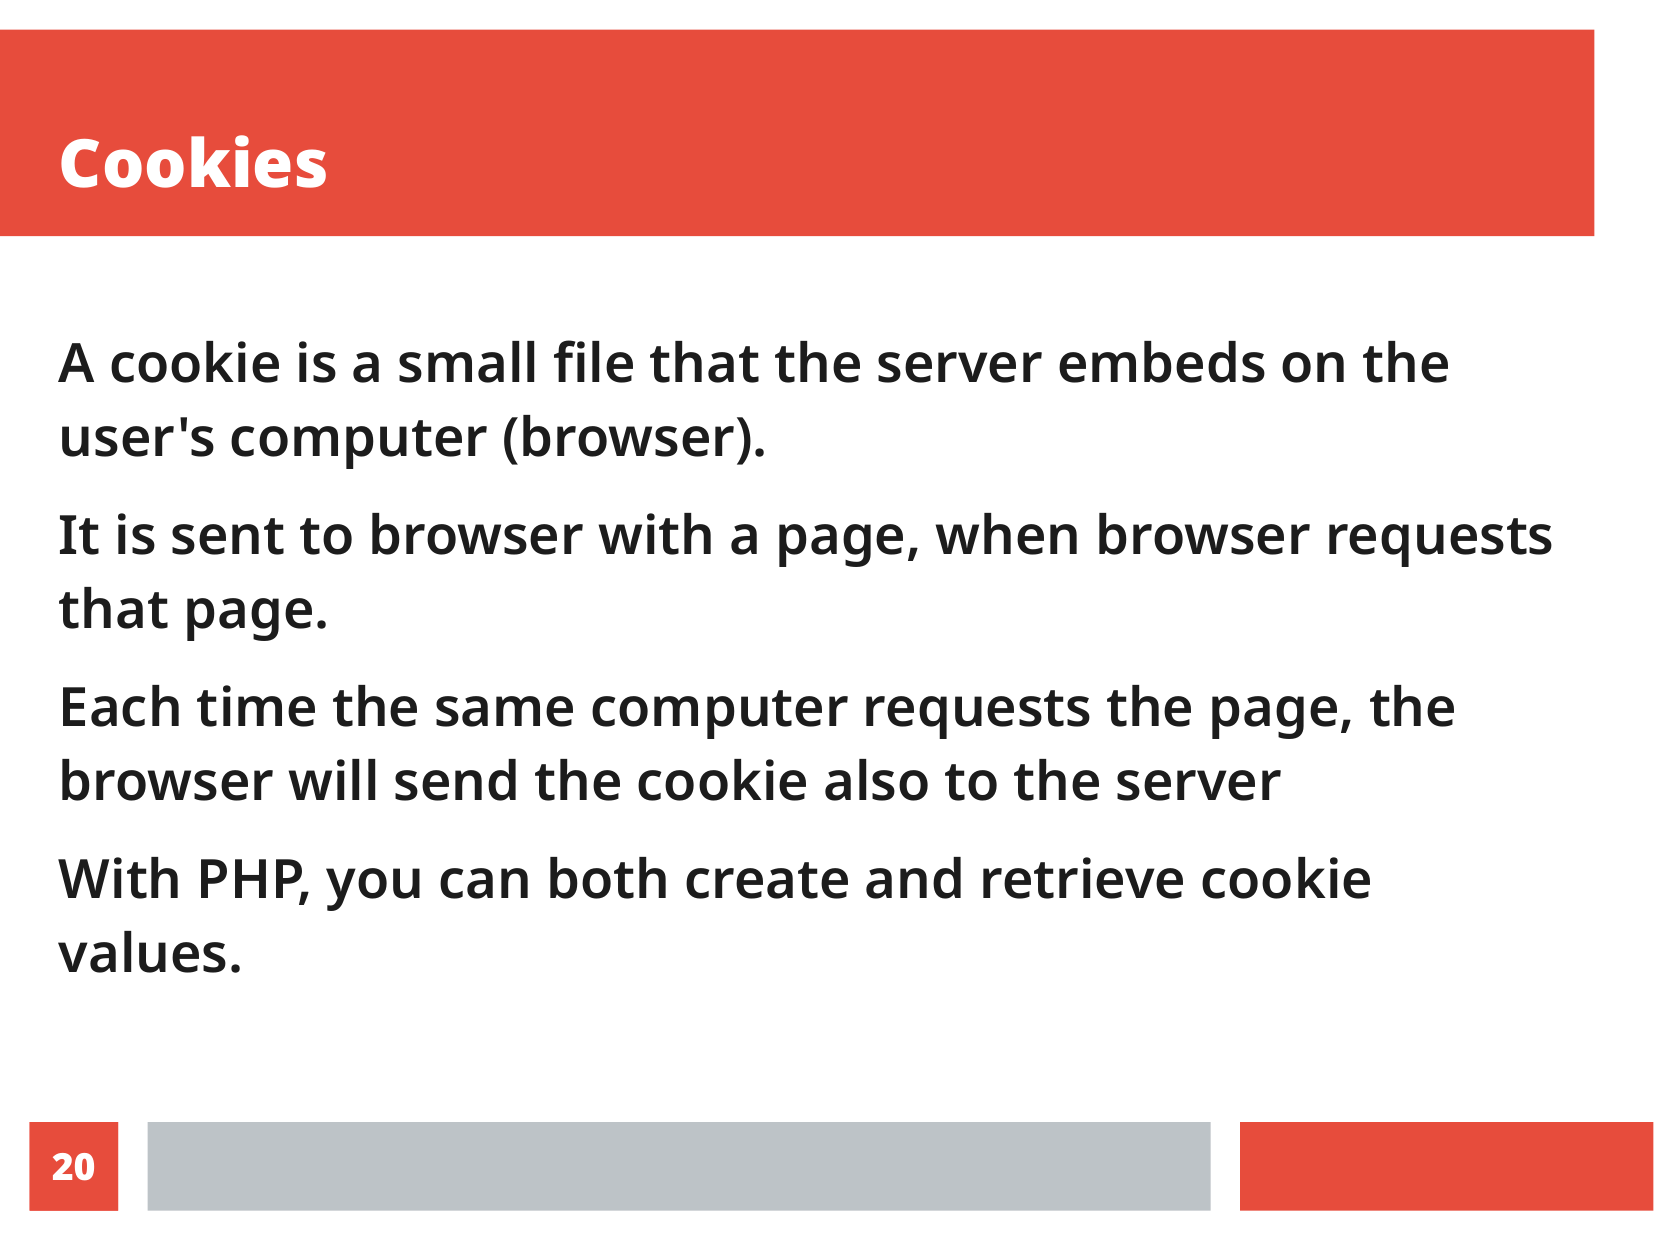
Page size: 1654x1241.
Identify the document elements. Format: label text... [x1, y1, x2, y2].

list A cookie is a small file that the server embeds on the user's computer (browser). It is sent to browser with a page, when browser requests that page. Each time the same computer requests the page, the browser will send the cookie also to the server With PHP, you can both create and retrieve cookie values. [59, 324, 1565, 1093]
title Cookies [59, 59, 1595, 207]
